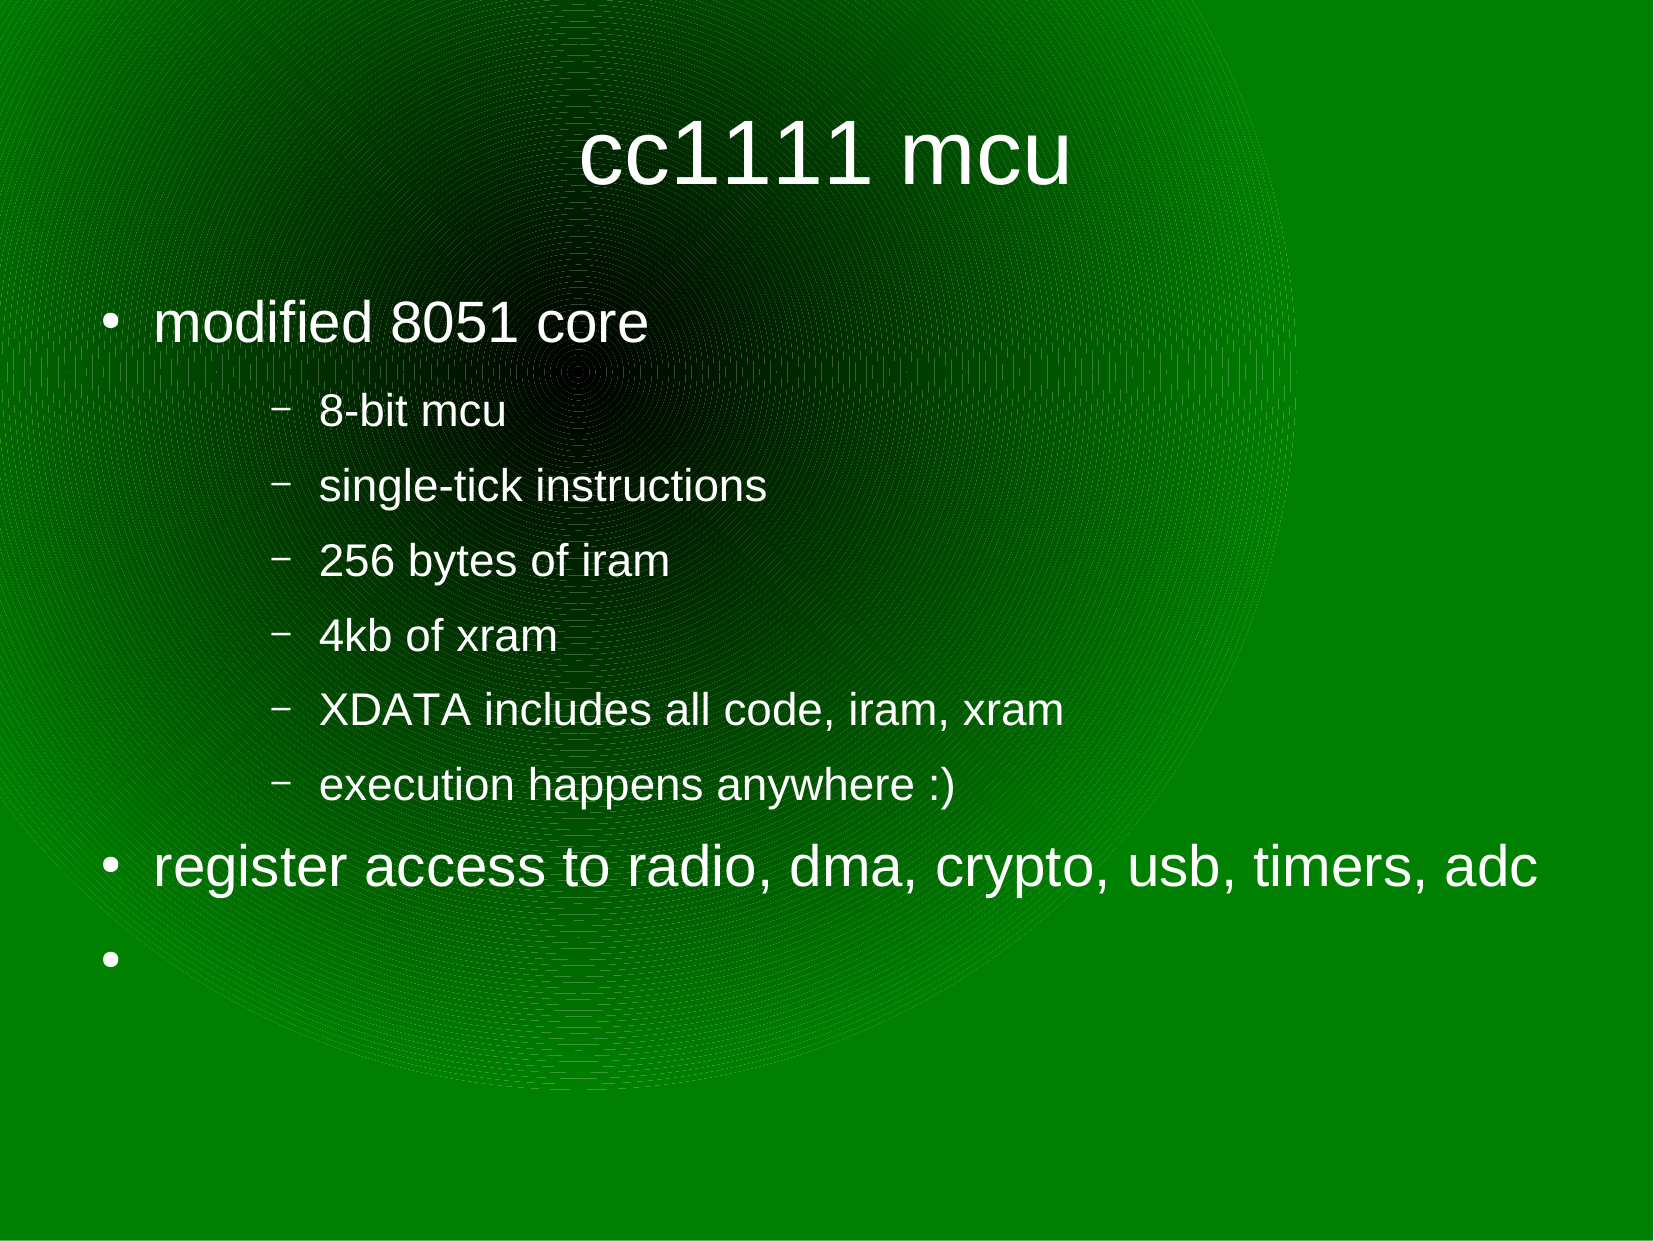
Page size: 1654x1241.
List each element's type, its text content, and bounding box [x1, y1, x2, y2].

title cc1111 mcu [82, 49, 1571, 257]
list modified 8051 core 8-bit mcu single-tick instructions 256 bytes of iram 4kb of xram XDATA includes all code, iram, xram execution happens anywhere :) register access to radio, dma, crypto, usb, timers, adc [82, 290, 1571, 1109]
